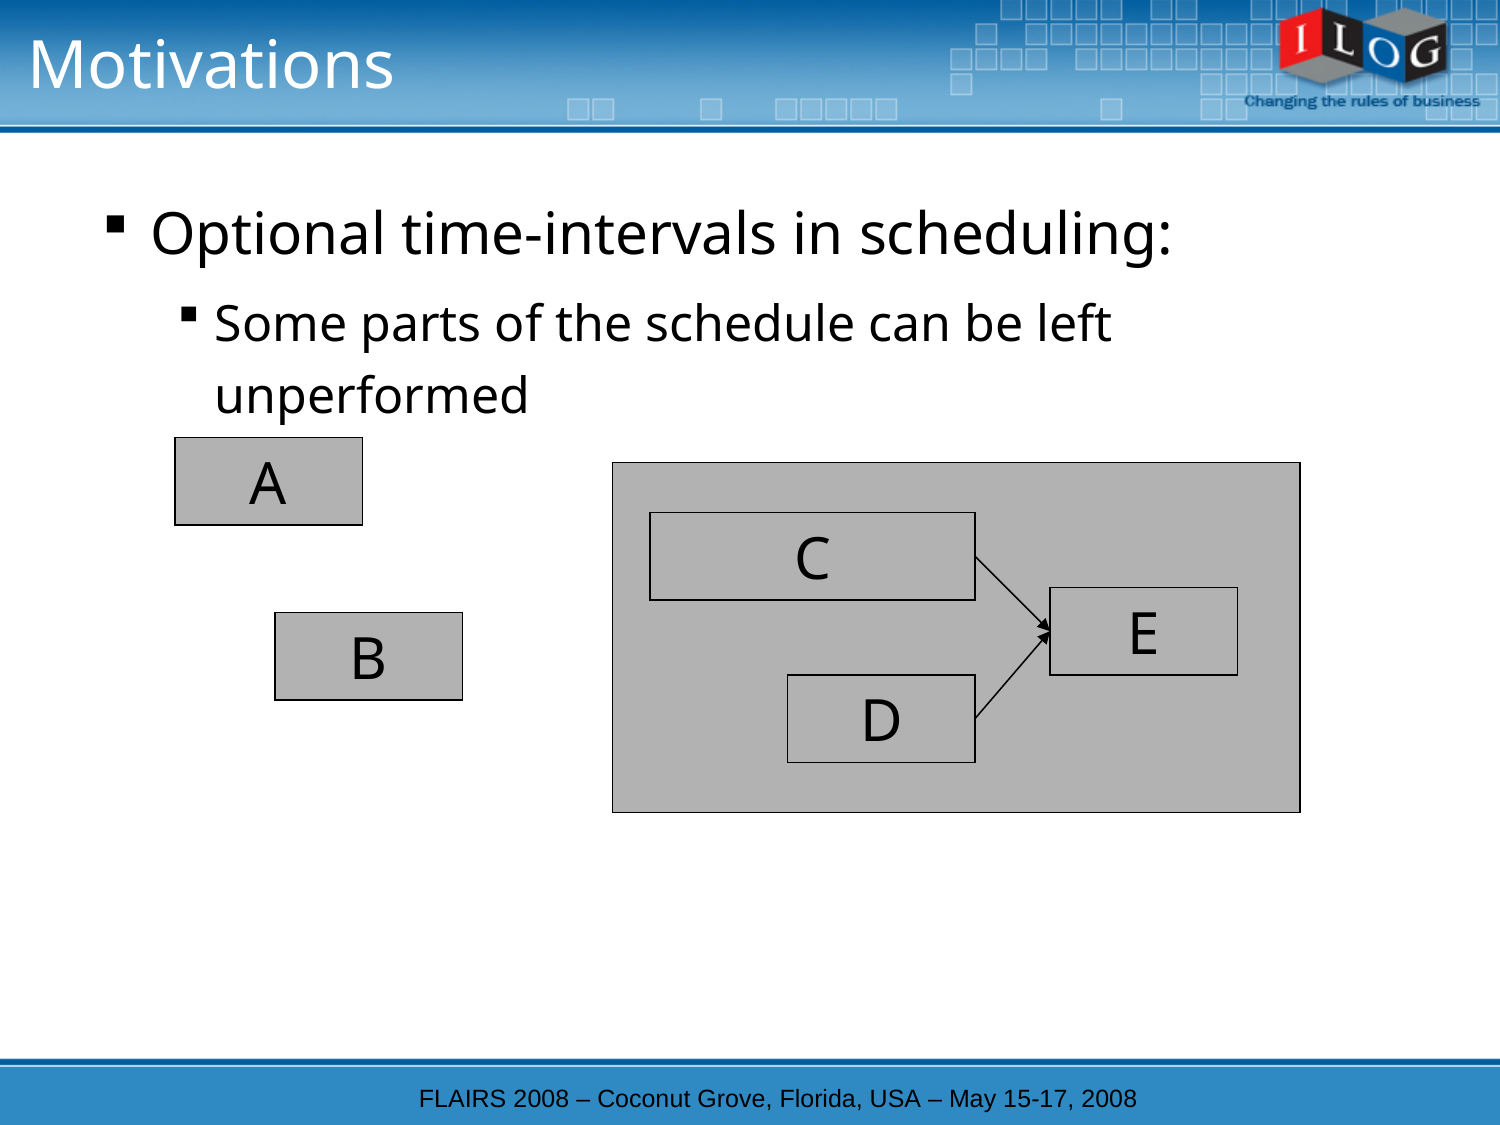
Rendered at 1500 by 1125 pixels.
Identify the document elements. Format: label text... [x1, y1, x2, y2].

text_box [612, 462, 1300, 813]
text_box E [1049, 587, 1238, 675]
picture [0, 0, 1500, 1125]
title Motivations [12, 0, 1300, 144]
text_box D [787, 674, 975, 763]
text_box A [174, 437, 363, 526]
list Optional time-intervals in scheduling: Some parts of the schedule can be left unperformed [87, 174, 1413, 1000]
text_box C [649, 512, 975, 600]
text_box B [274, 612, 463, 700]
